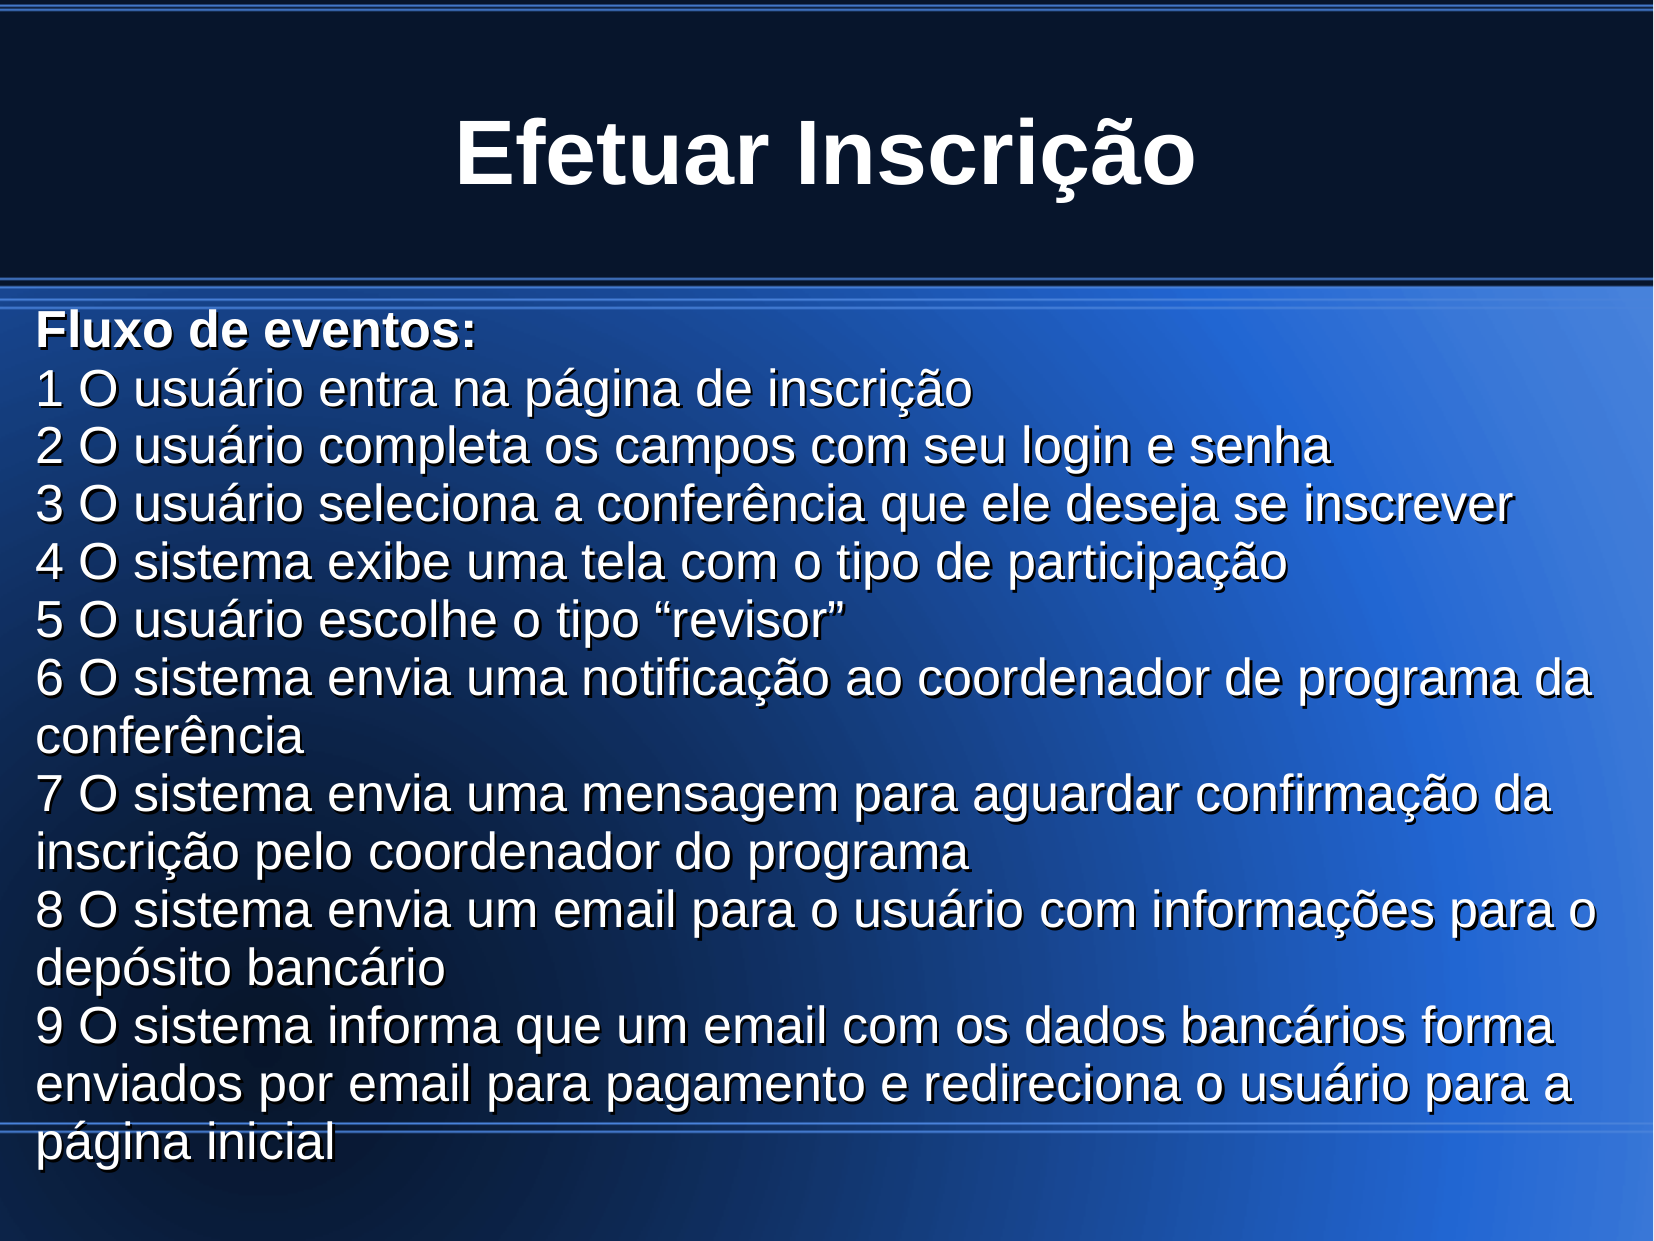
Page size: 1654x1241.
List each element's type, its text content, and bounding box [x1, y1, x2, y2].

picture [0, 0, 1654, 1241]
subtitle Fluxo de eventos: 1 O usuário entra na página de inscrição 2 O usuário completa os campos com seu login e senha 3 O usuário seleciona a conferência que ele deseja se inscrever 4 O sistema exibe uma tela com o tipo de participação 5 O usuário escolhe o tipo “revisor” 6 O sistema envia uma notificação ao coordenador de programa da conferência 7 O sistema envia uma mensagem para aguardar confirmação da inscrição pelo coordenador do programa 8 O sistema envia um email para o usuário com informações para o depósito bancário 9 O sistema informa que um email com os dados bancários forma enviados por email para pagamento e redireciona o usuário para a página inicial [35, 252, 1613, 1220]
title Efetuar Inscrição [82, 49, 1571, 252]
